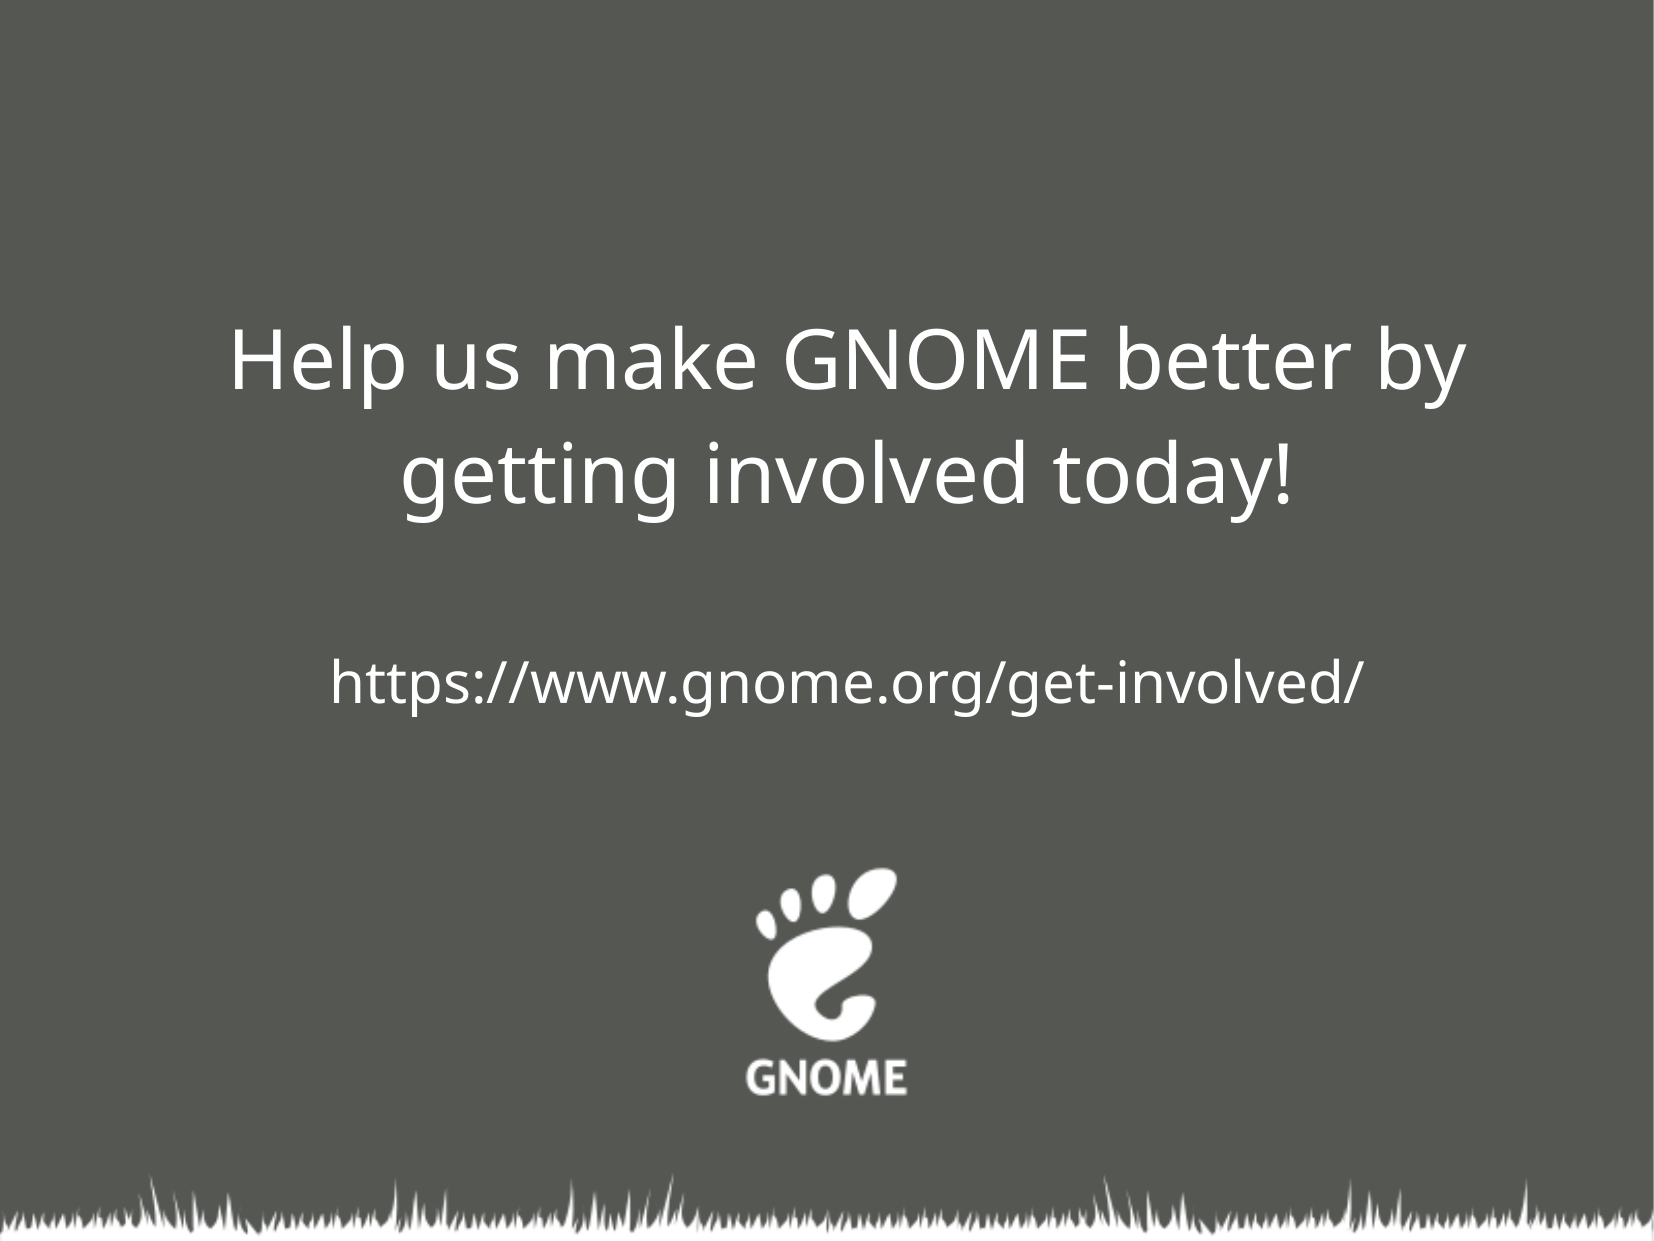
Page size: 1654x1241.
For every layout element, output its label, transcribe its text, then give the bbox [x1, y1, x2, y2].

picture [0, 0, 1654, 1241]
title Help us make GNOME better by getting involved today! https://www.gnome.org/get-involved/ [120, 304, 1576, 717]
